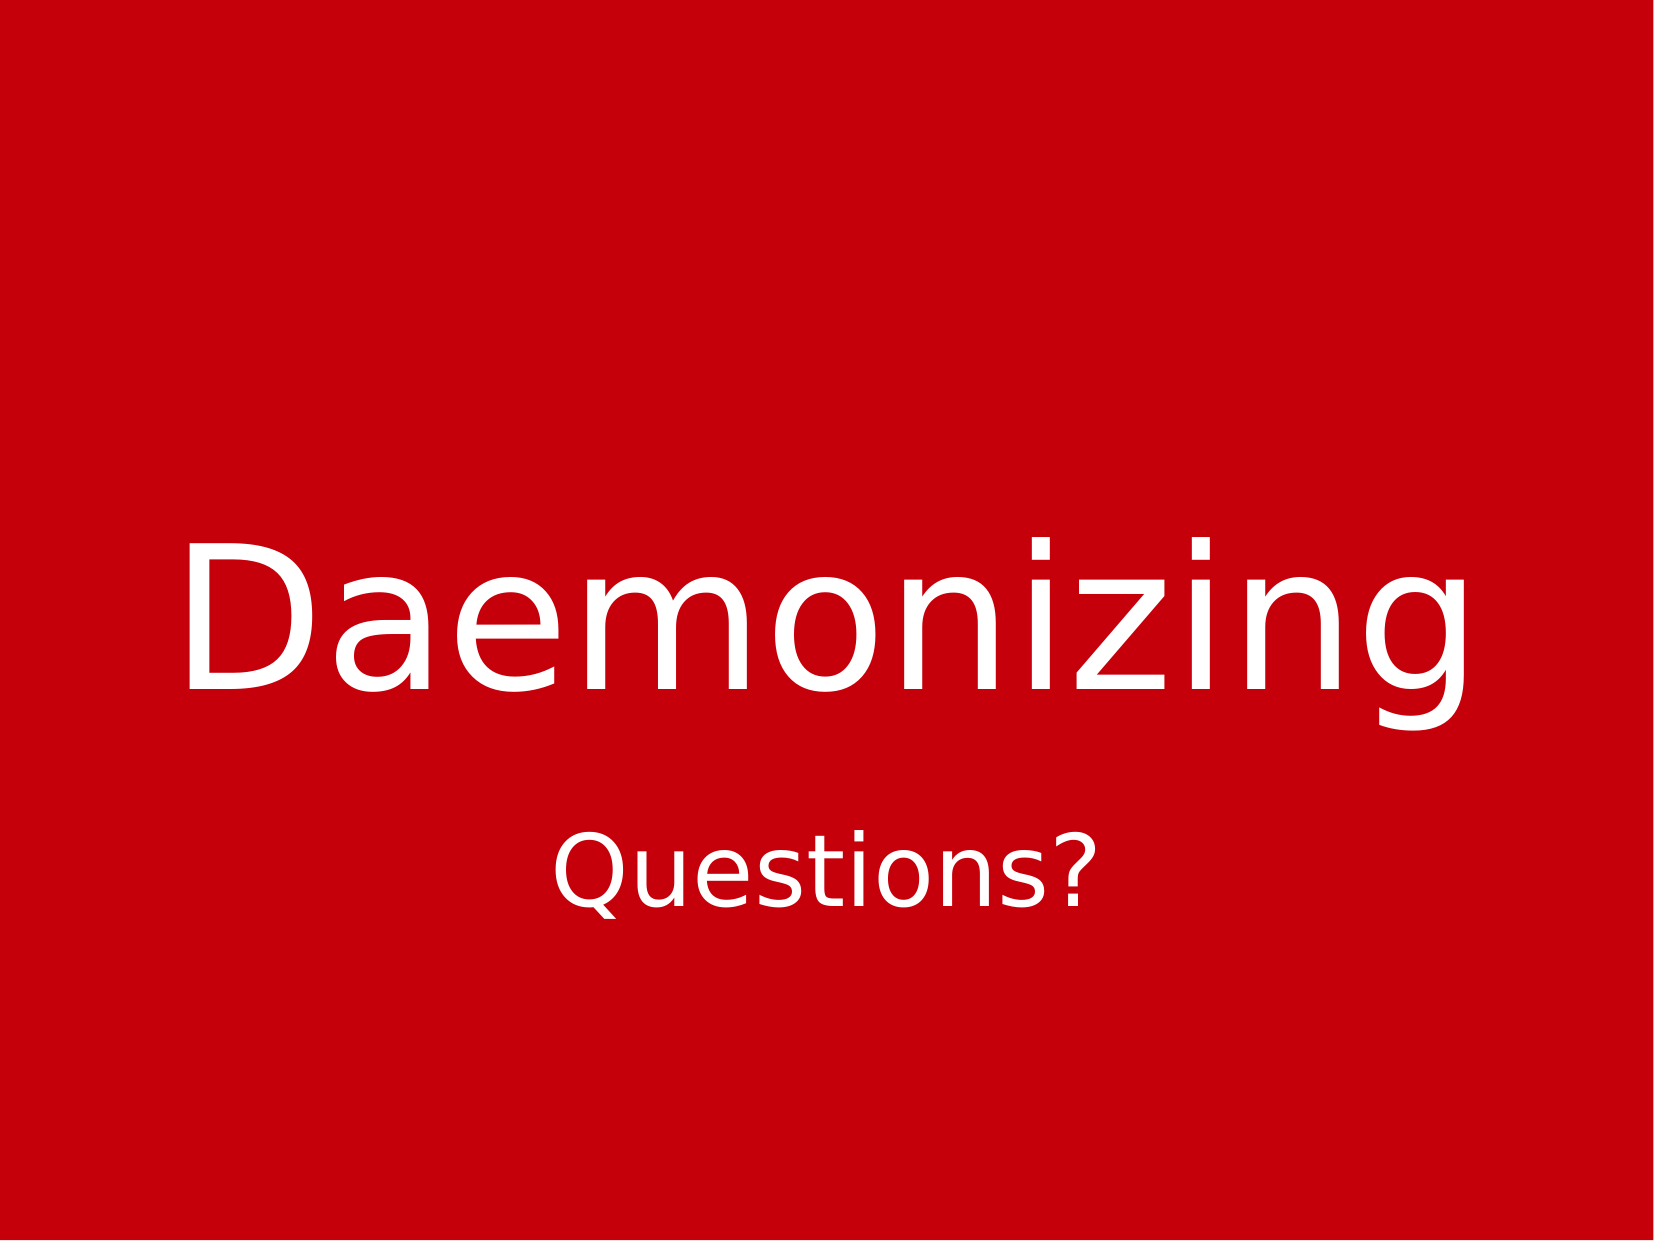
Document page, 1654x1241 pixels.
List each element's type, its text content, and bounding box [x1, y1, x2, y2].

subtitle Daemonizing [0, 0, 1654, 1241]
text_box Questions? [535, 806, 1118, 938]
